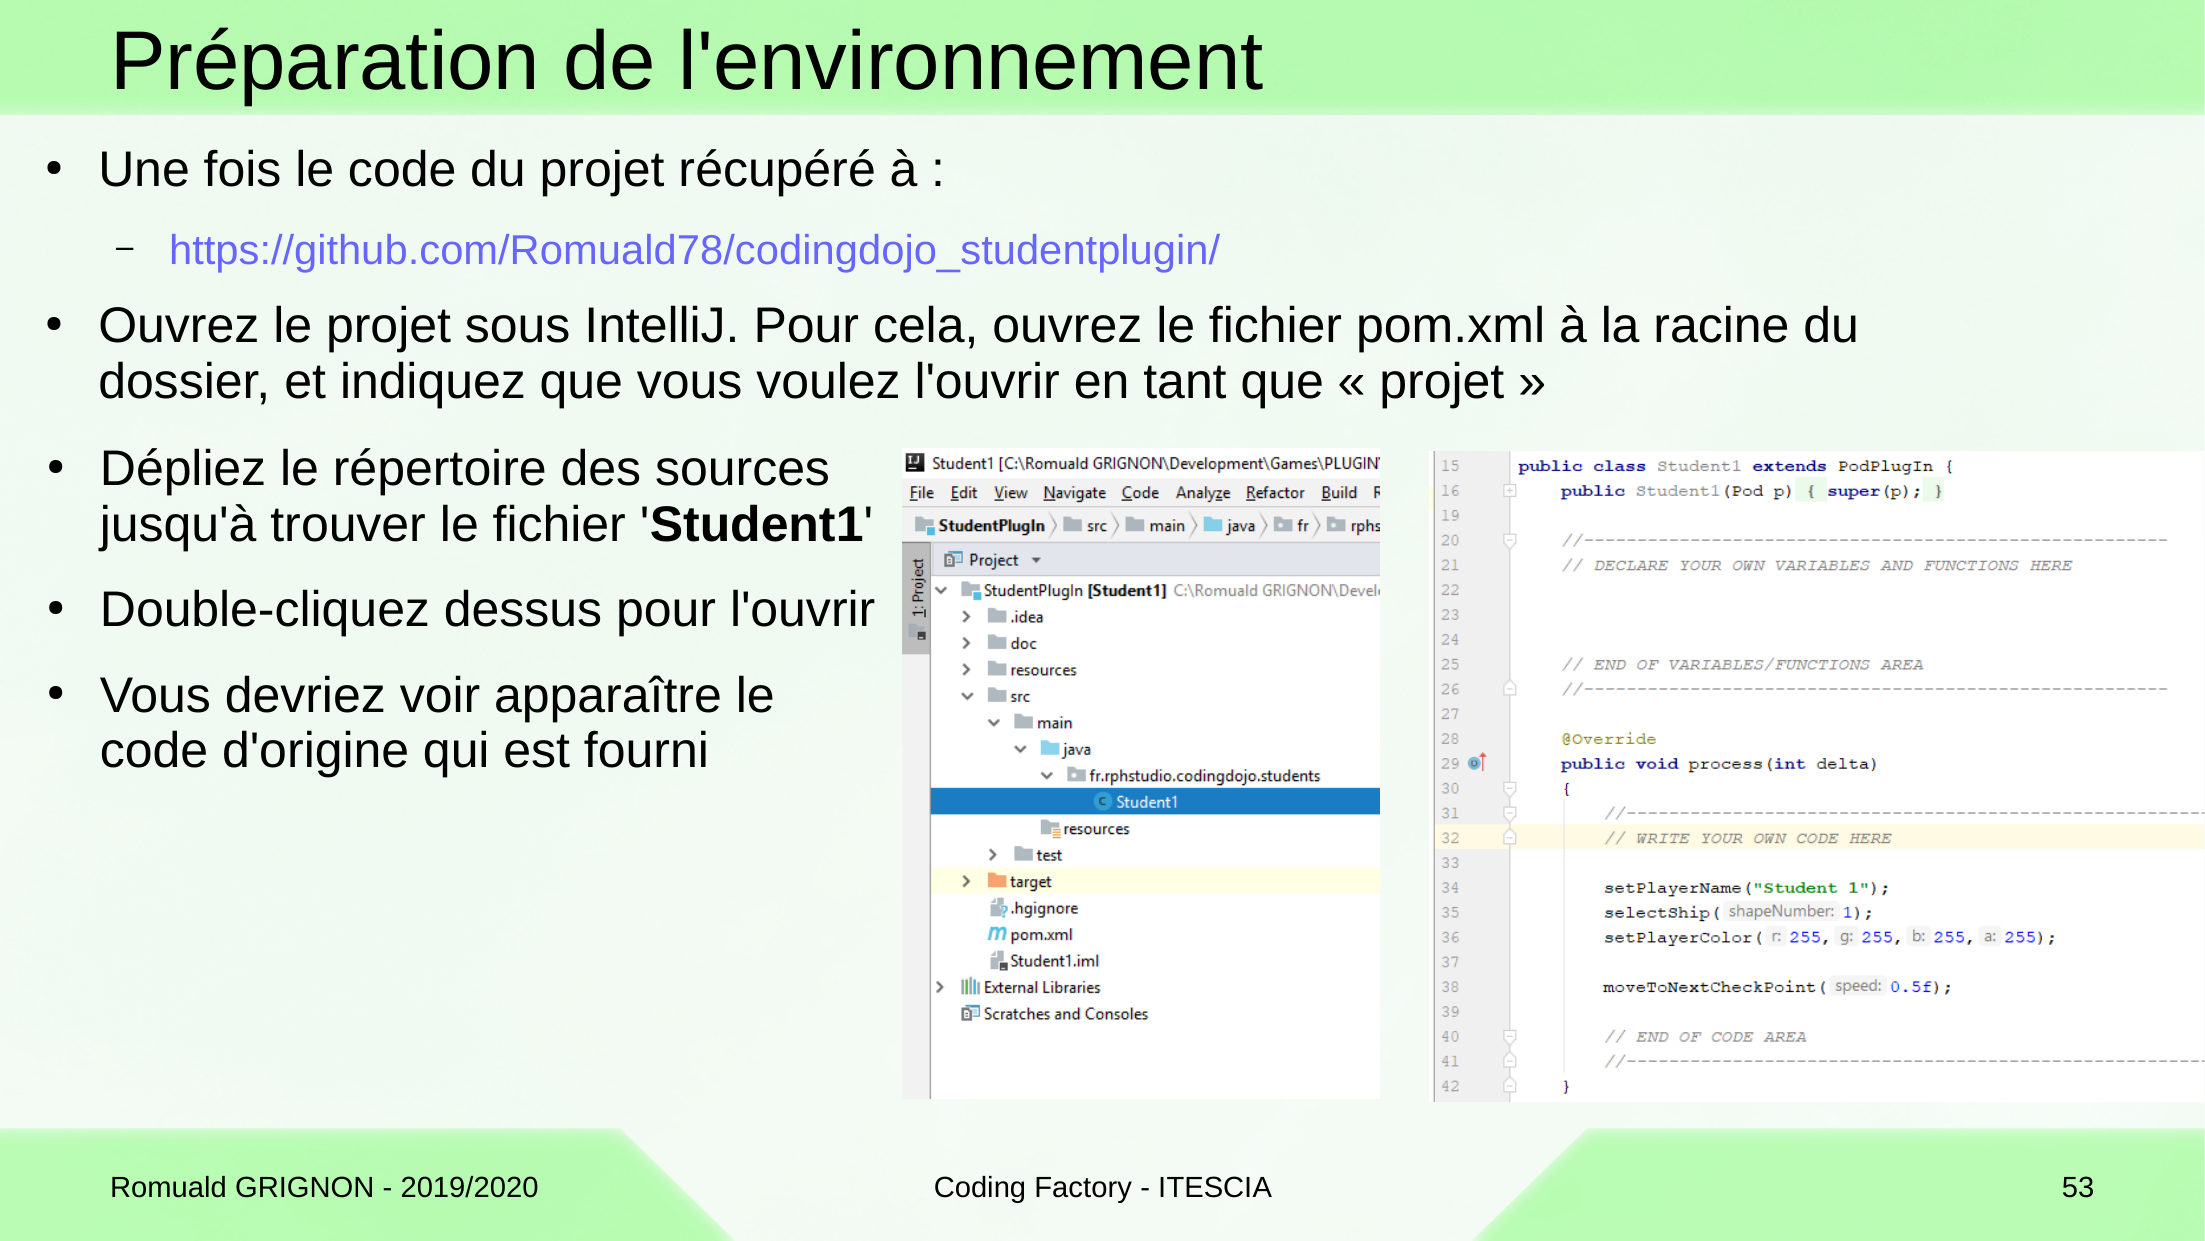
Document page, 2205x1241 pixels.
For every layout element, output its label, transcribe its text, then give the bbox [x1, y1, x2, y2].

list Dépliez le répertoire des sources jusqu'à trouver le fichier 'Student1' Double-cliquez dessus pour l'ouvrir Vous devriez voir apparaître le code d'origine qui est fourni [29, 511, 895, 1236]
title Préparation de l'environnement [110, 49, 2095, 257]
picture [0, 0, 2205, 1241]
list Une fois le code du projet récupéré à : https://github.com/Romuald78/codingdojo_studentplugin/ Ouvrez le projet sous IntelliJ. Pour cela, ouvrez le fichier pom.xml à la racine du dossier, et indiquez que vous voulez l'ouvrir en tant que « projet » [27, 212, 2012, 937]
